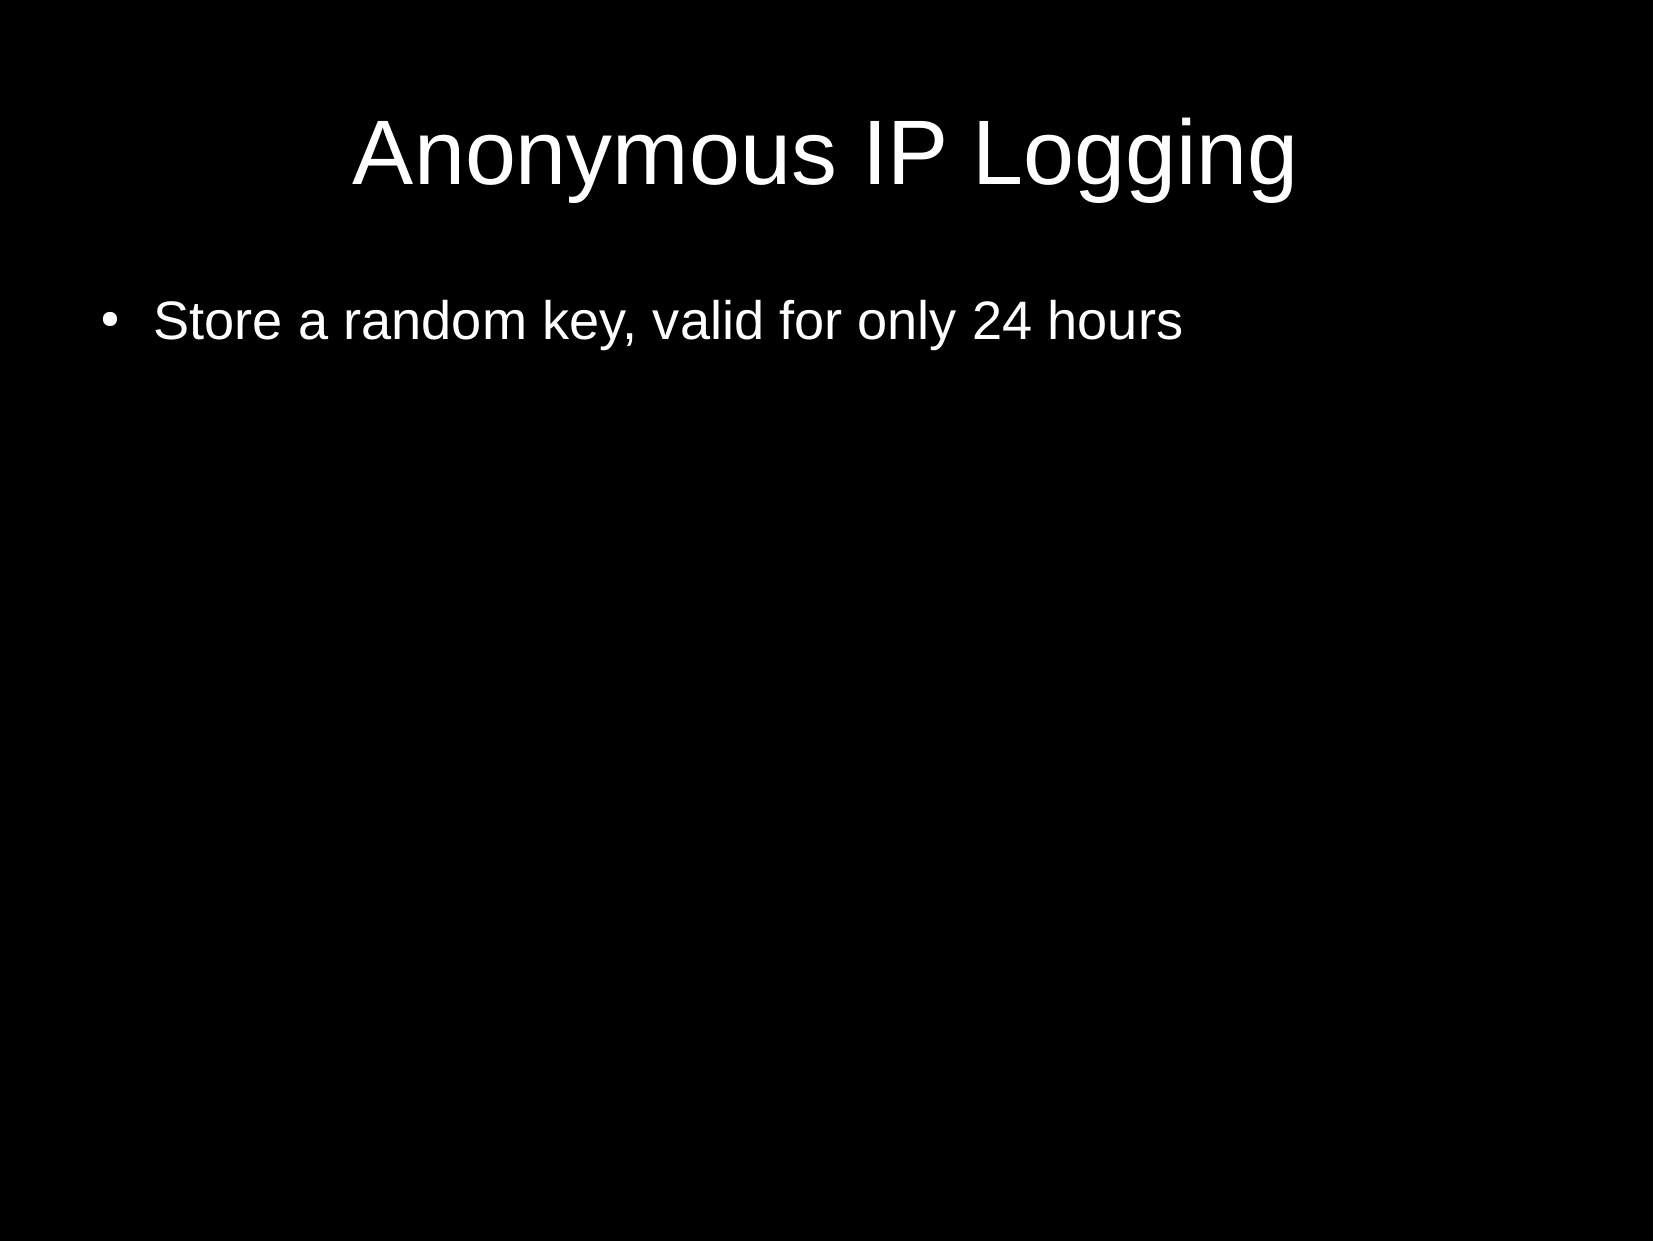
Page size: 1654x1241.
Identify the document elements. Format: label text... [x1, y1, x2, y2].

list Store a random key, valid for only 24 hours [82, 290, 1571, 1141]
title Anonymous IP Logging [82, 49, 1571, 257]
